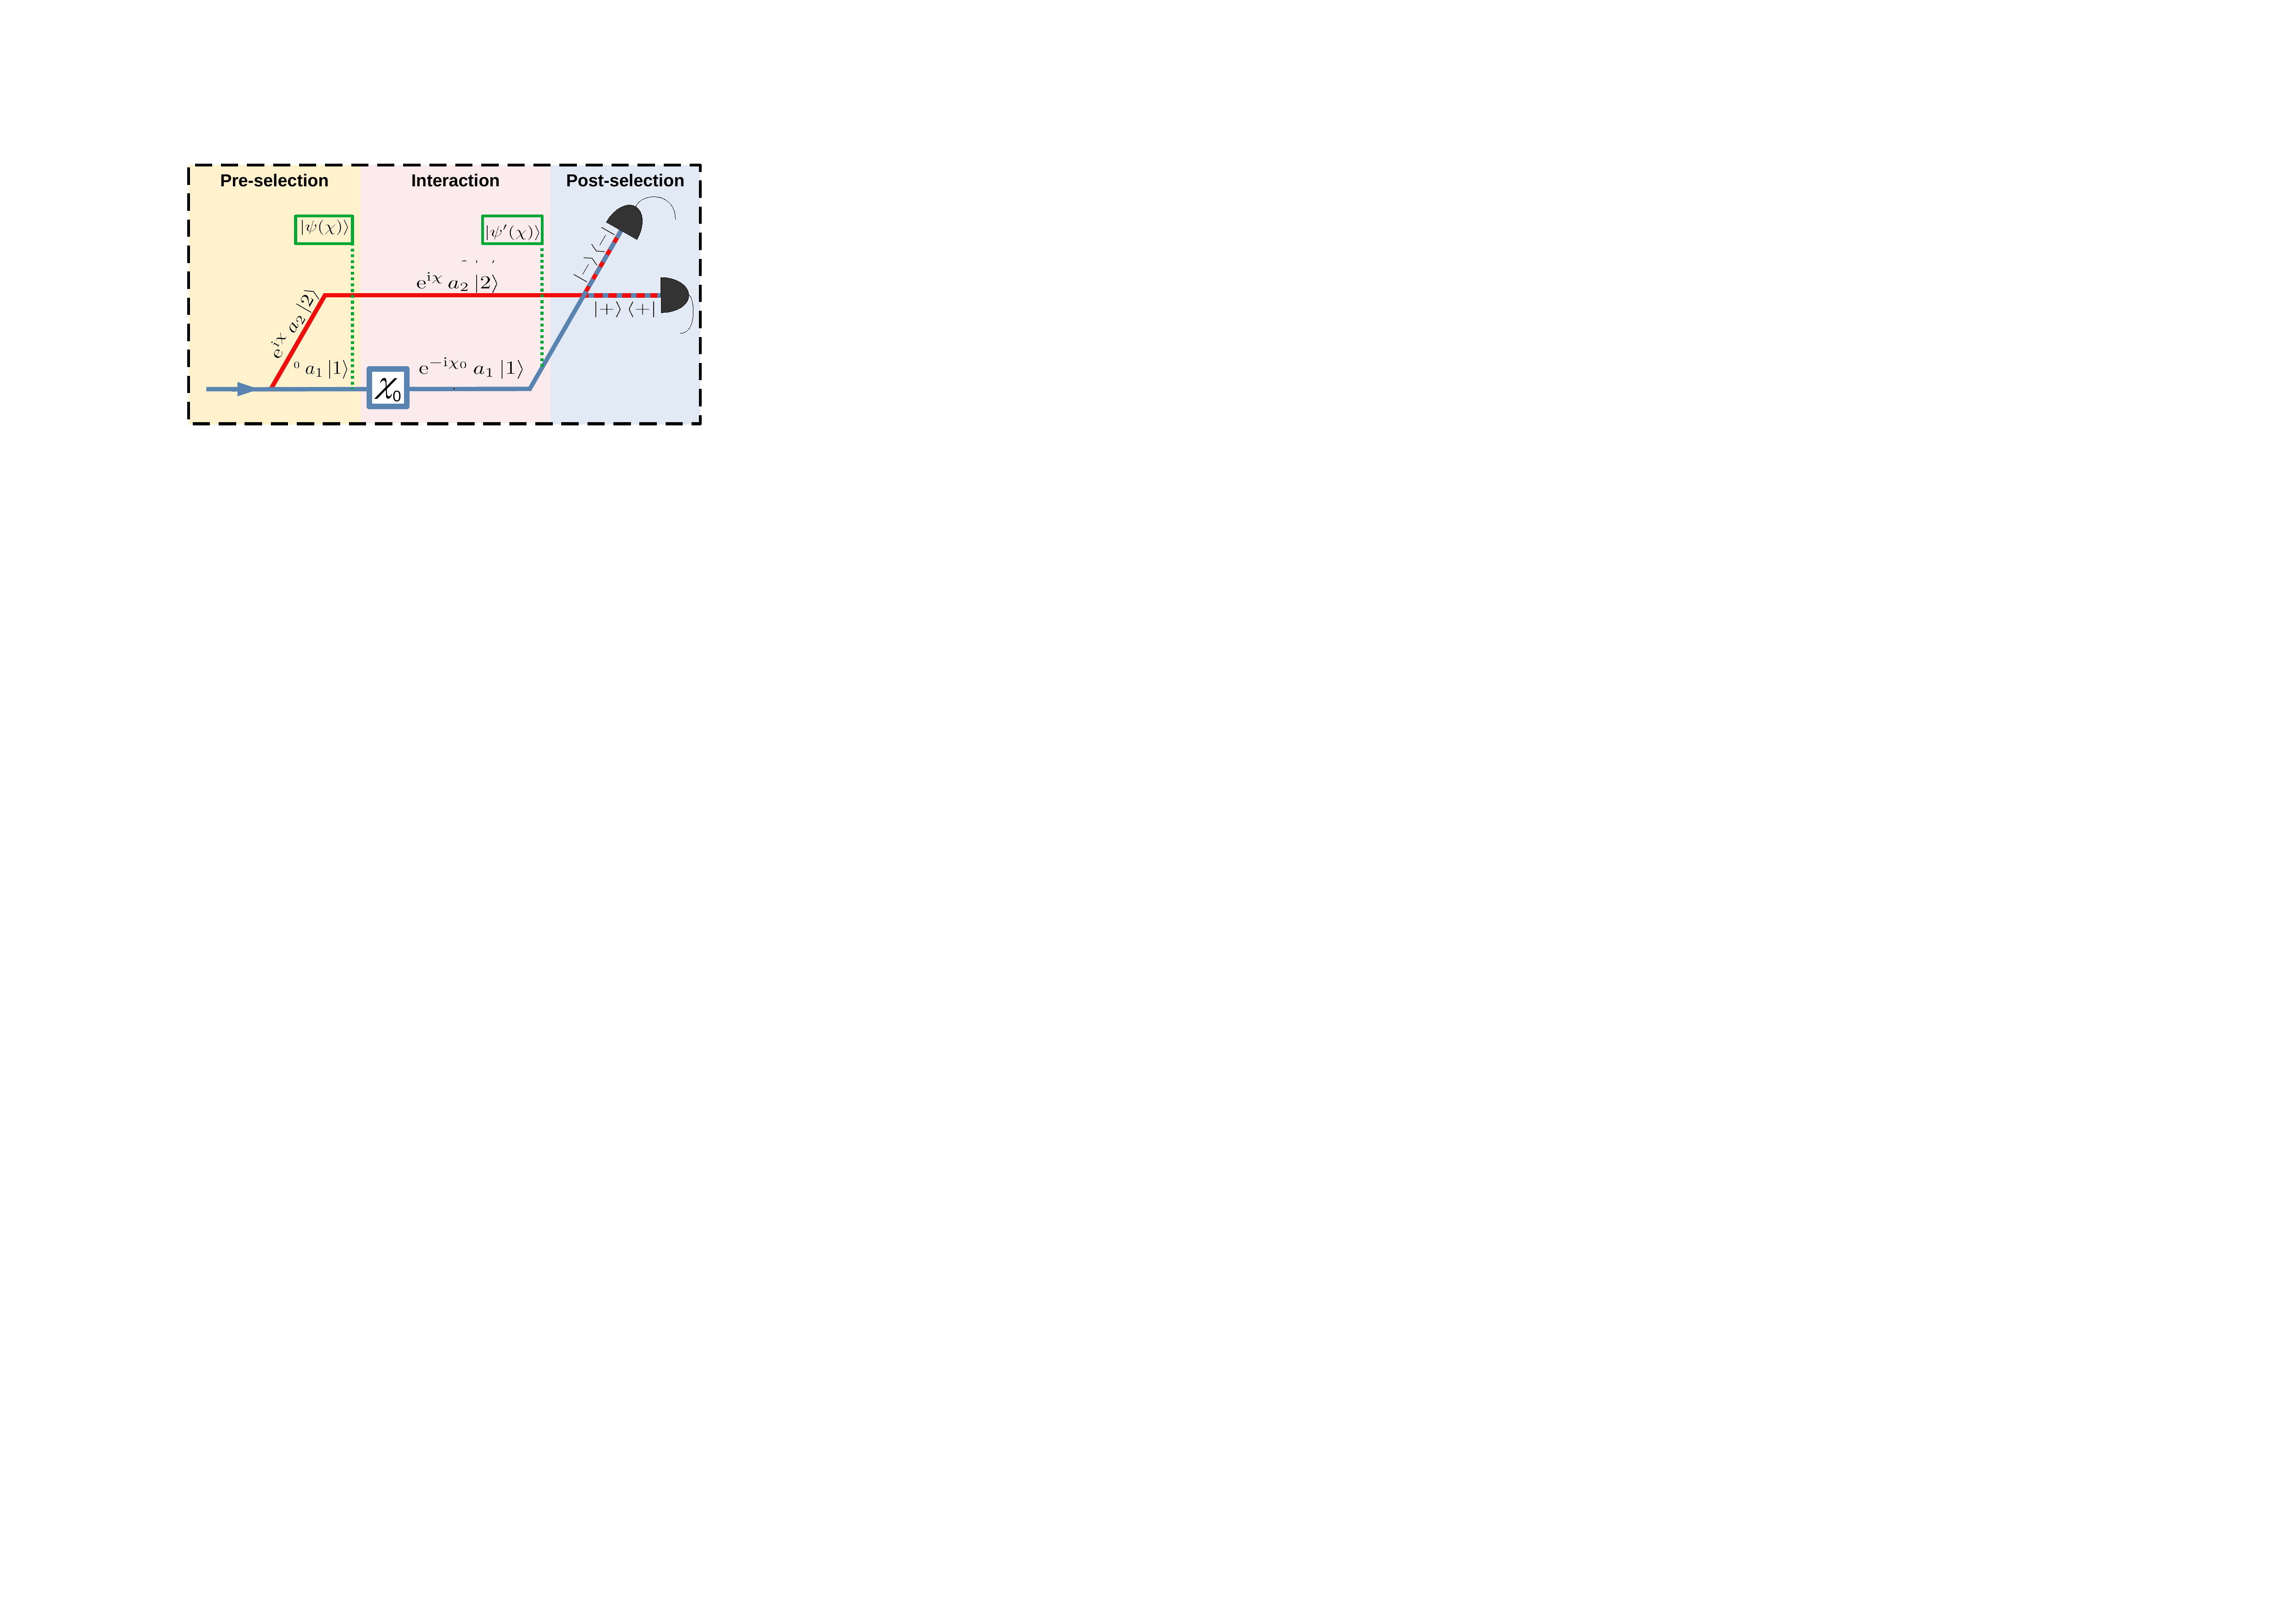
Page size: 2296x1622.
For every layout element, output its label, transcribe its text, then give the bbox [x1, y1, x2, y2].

picture [588, 299, 661, 324]
text_box Interaction [404, 167, 507, 194]
picture [563, 218, 619, 289]
picture [254, 270, 359, 389]
picture [298, 217, 349, 241]
text_box Pre-selection [213, 167, 336, 194]
text_box Post-selection [559, 167, 692, 194]
picture [411, 350, 537, 389]
picture [386, 260, 511, 296]
picture [483, 219, 540, 242]
text_box 0 [386, 384, 408, 408]
text_box [189, 165, 701, 425]
